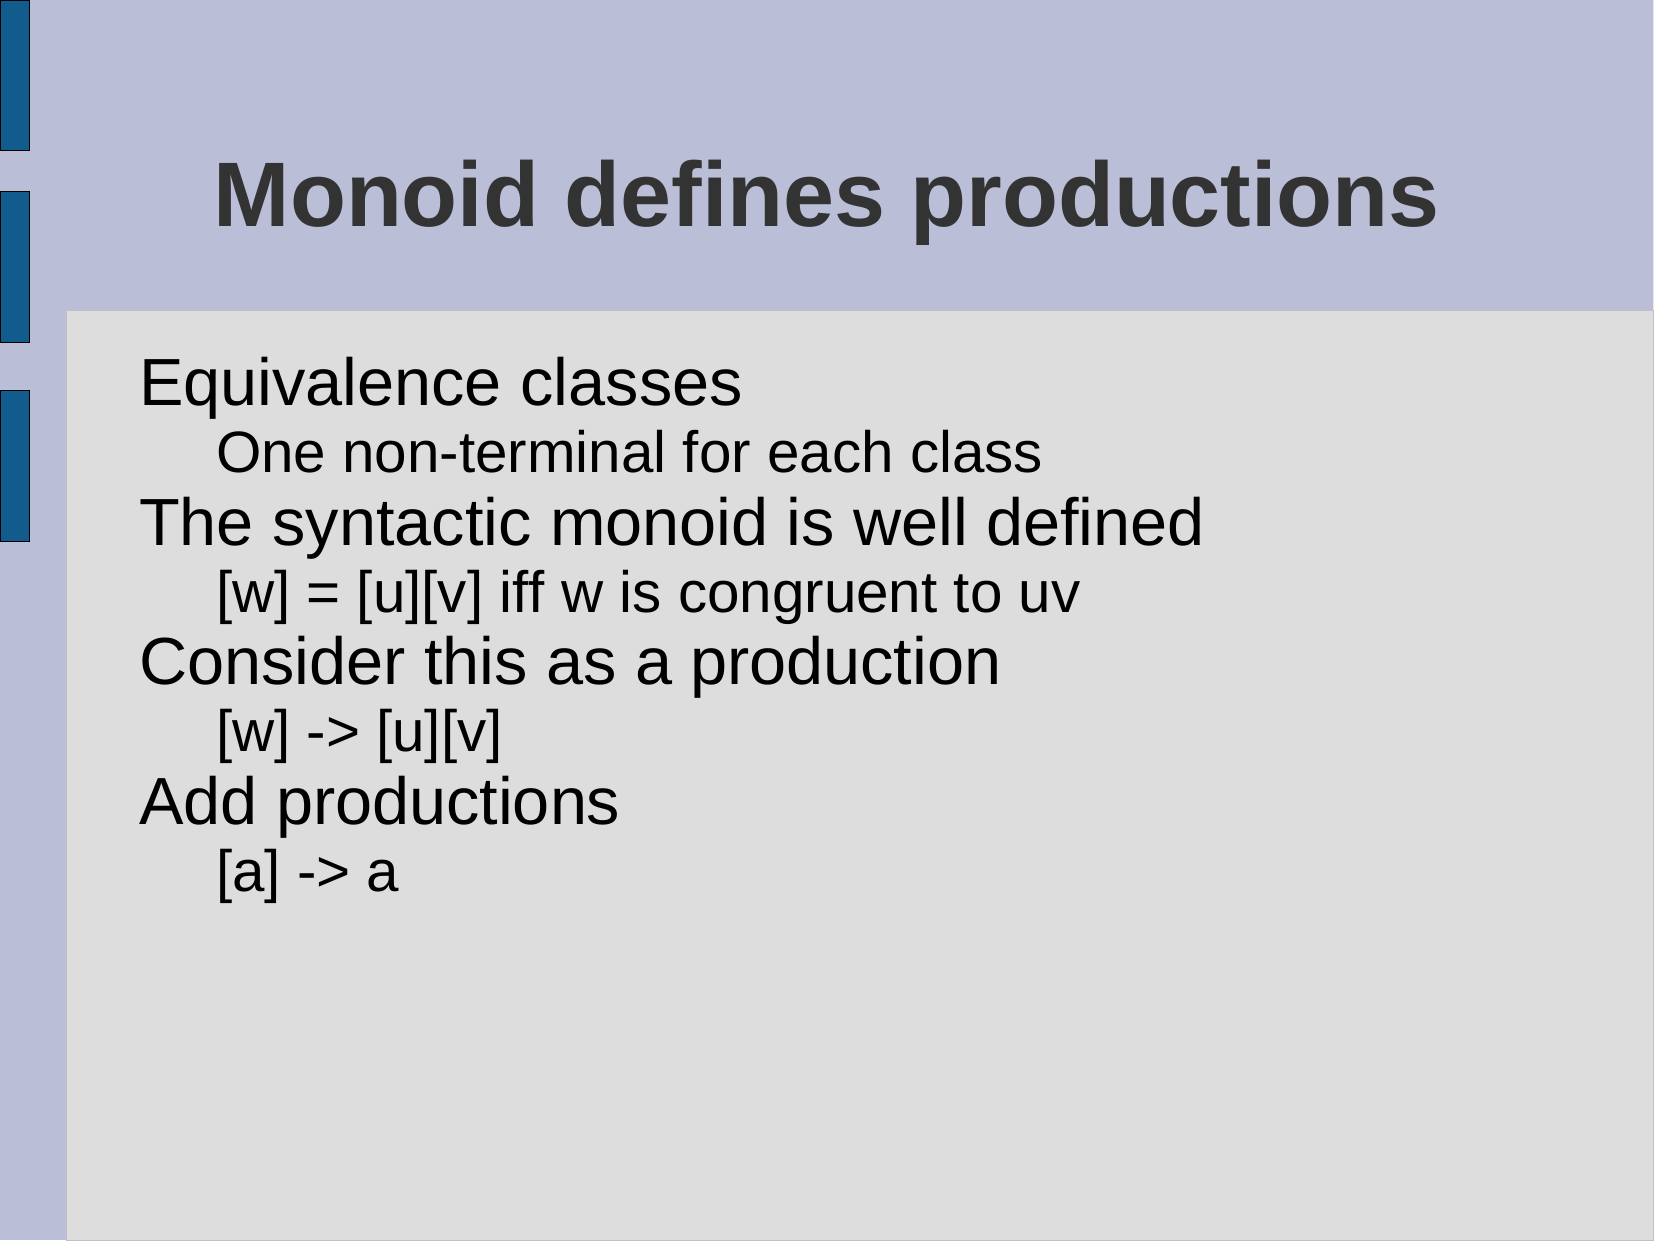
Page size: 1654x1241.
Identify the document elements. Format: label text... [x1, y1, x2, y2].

list Equivalence classes One non-terminal for each class The syntactic monoid is well defined [w] = [u][v] iff w is congruent to uv Consider this as a production [w] -> [u][v] Add productions [a] -> a [121, 344, 1534, 1127]
title Monoid defines productions [121, 91, 1534, 299]
